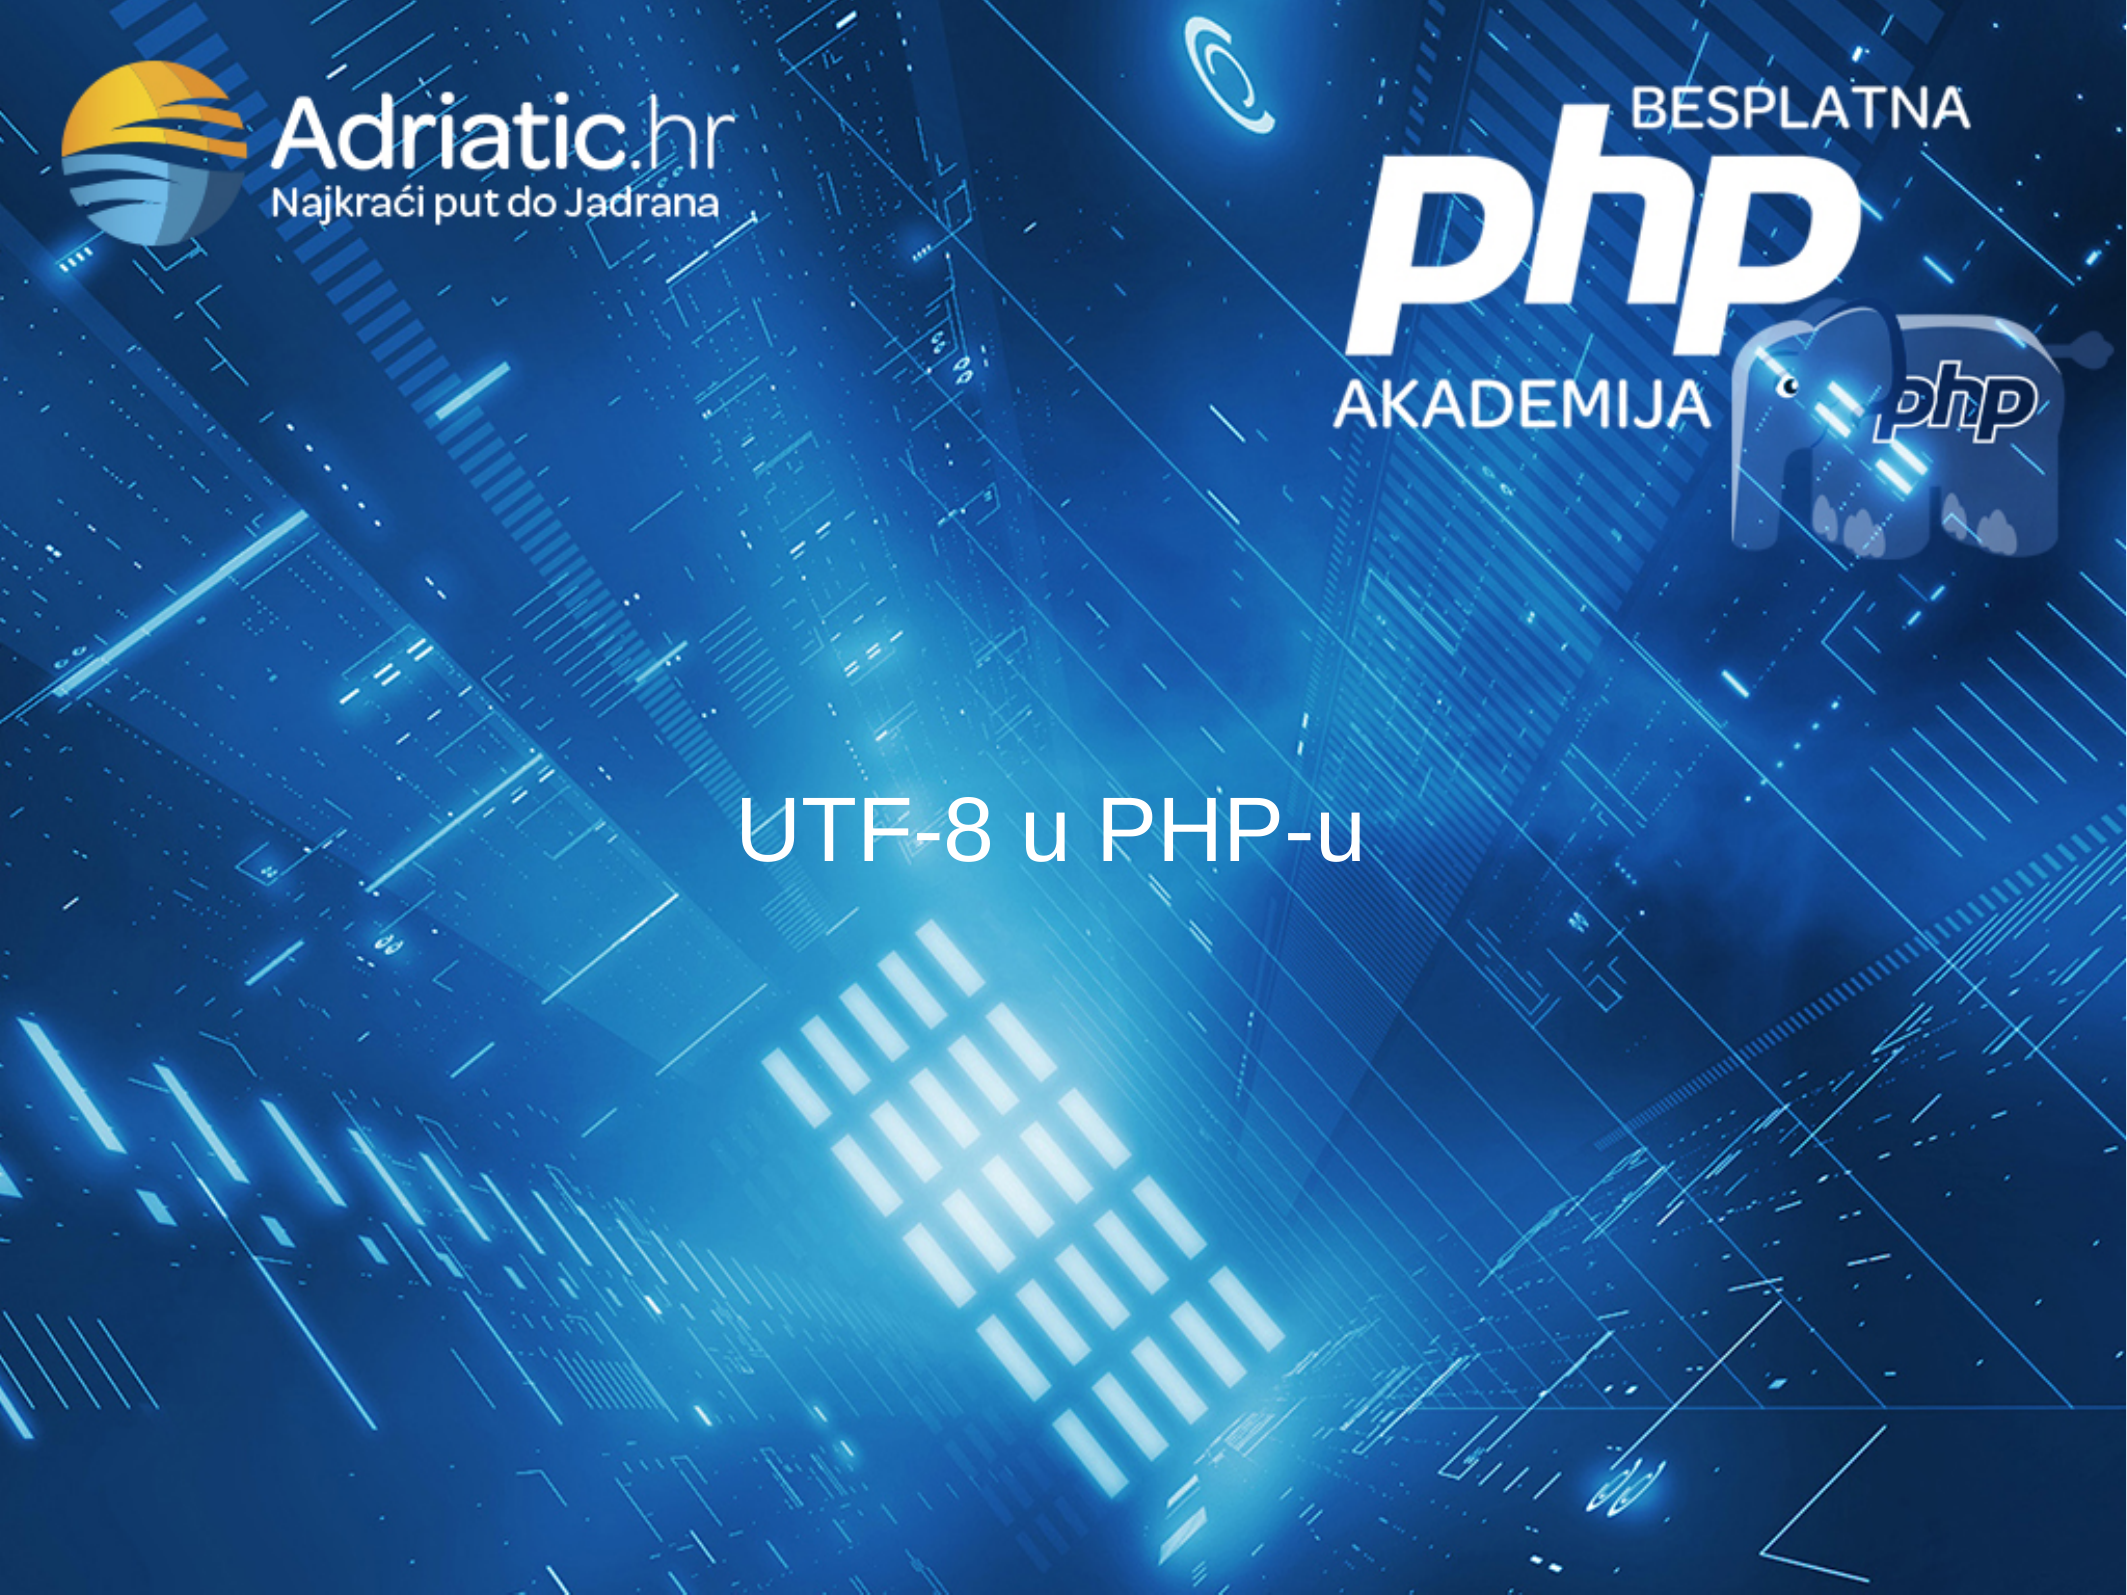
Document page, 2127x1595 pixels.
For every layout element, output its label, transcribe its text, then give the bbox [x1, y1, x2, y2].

picture [0, 0, 2127, 1595]
title UTF-8 u PHP-u [94, 696, 2008, 964]
